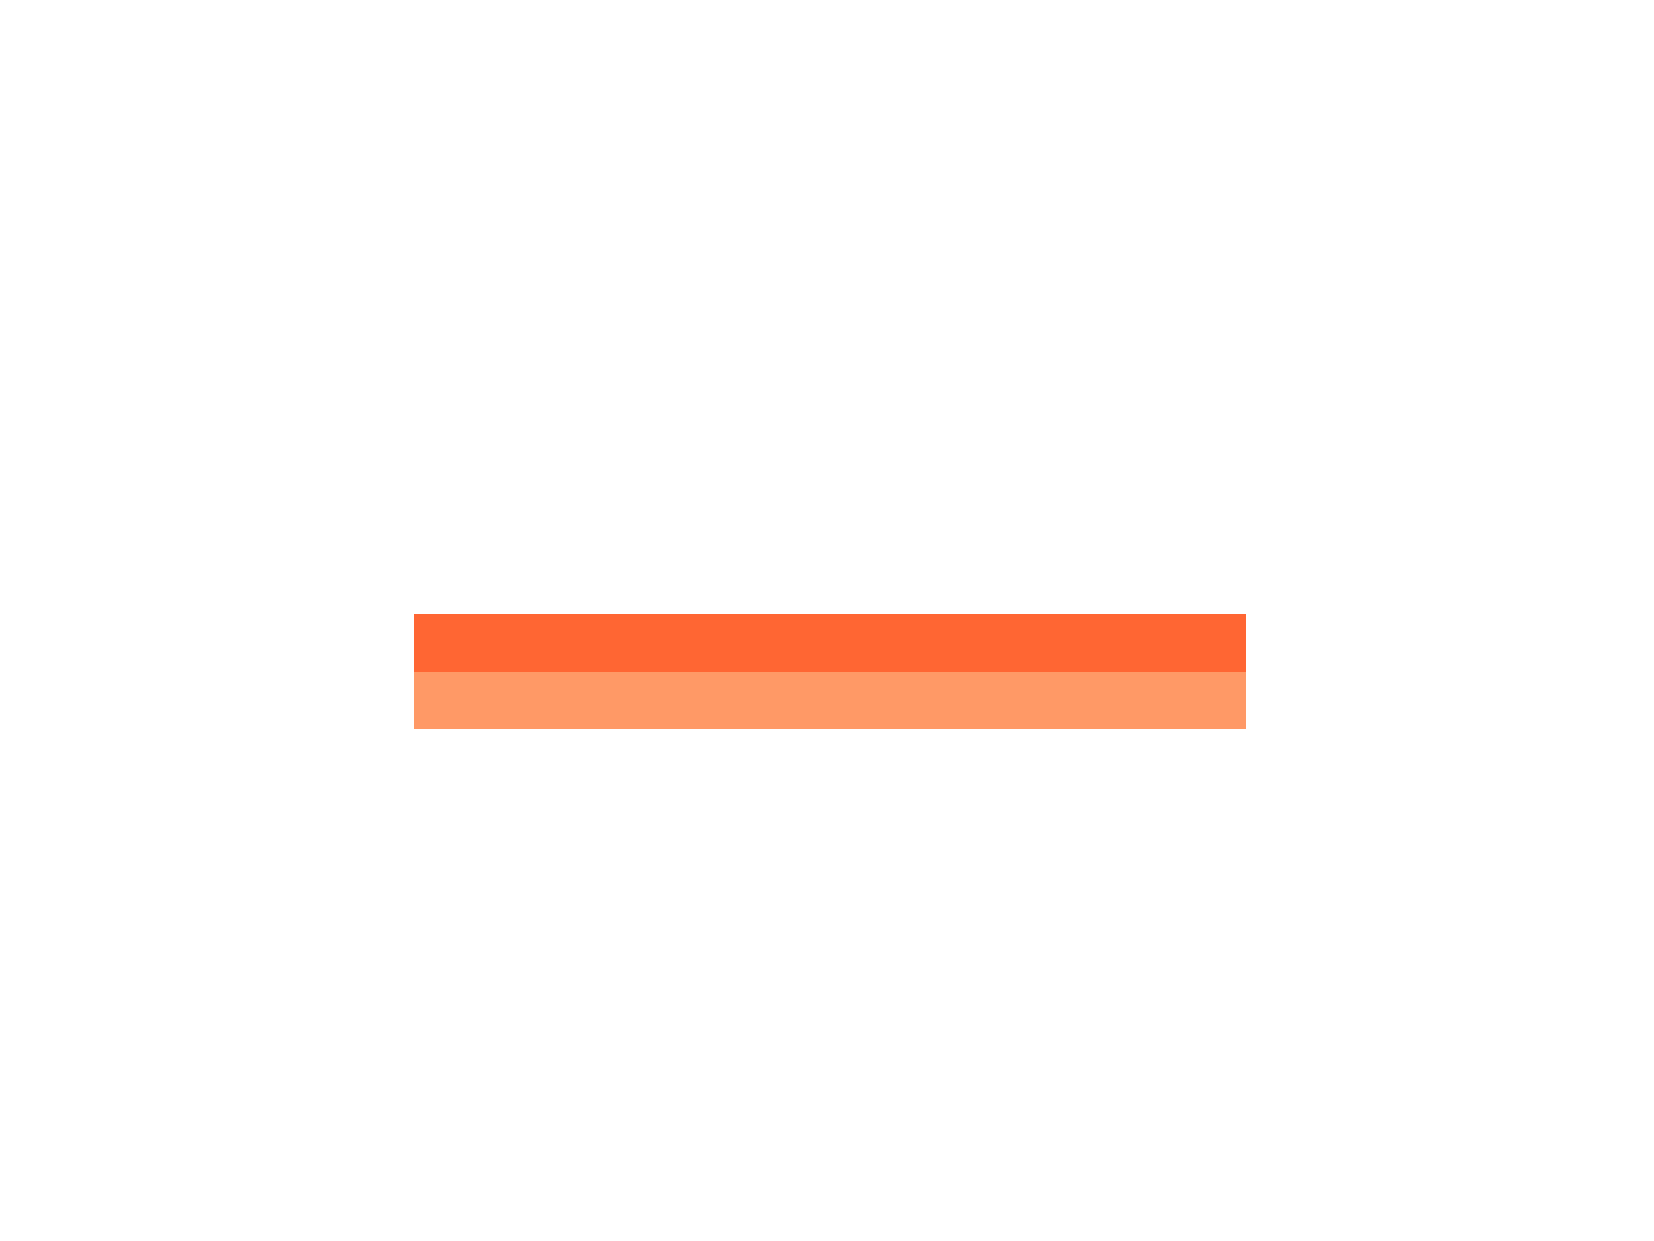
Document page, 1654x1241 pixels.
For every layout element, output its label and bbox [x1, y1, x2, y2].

table_cell [1080, 672, 1246, 729]
table_header [580, 614, 747, 672]
table_header [414, 614, 580, 672]
table_cell [580, 672, 747, 729]
table_cell [913, 672, 1080, 729]
table_header [913, 614, 1080, 672]
table_cell [414, 672, 580, 729]
table_cell [747, 672, 913, 729]
table_header [747, 614, 913, 672]
table_header [1080, 614, 1246, 672]
